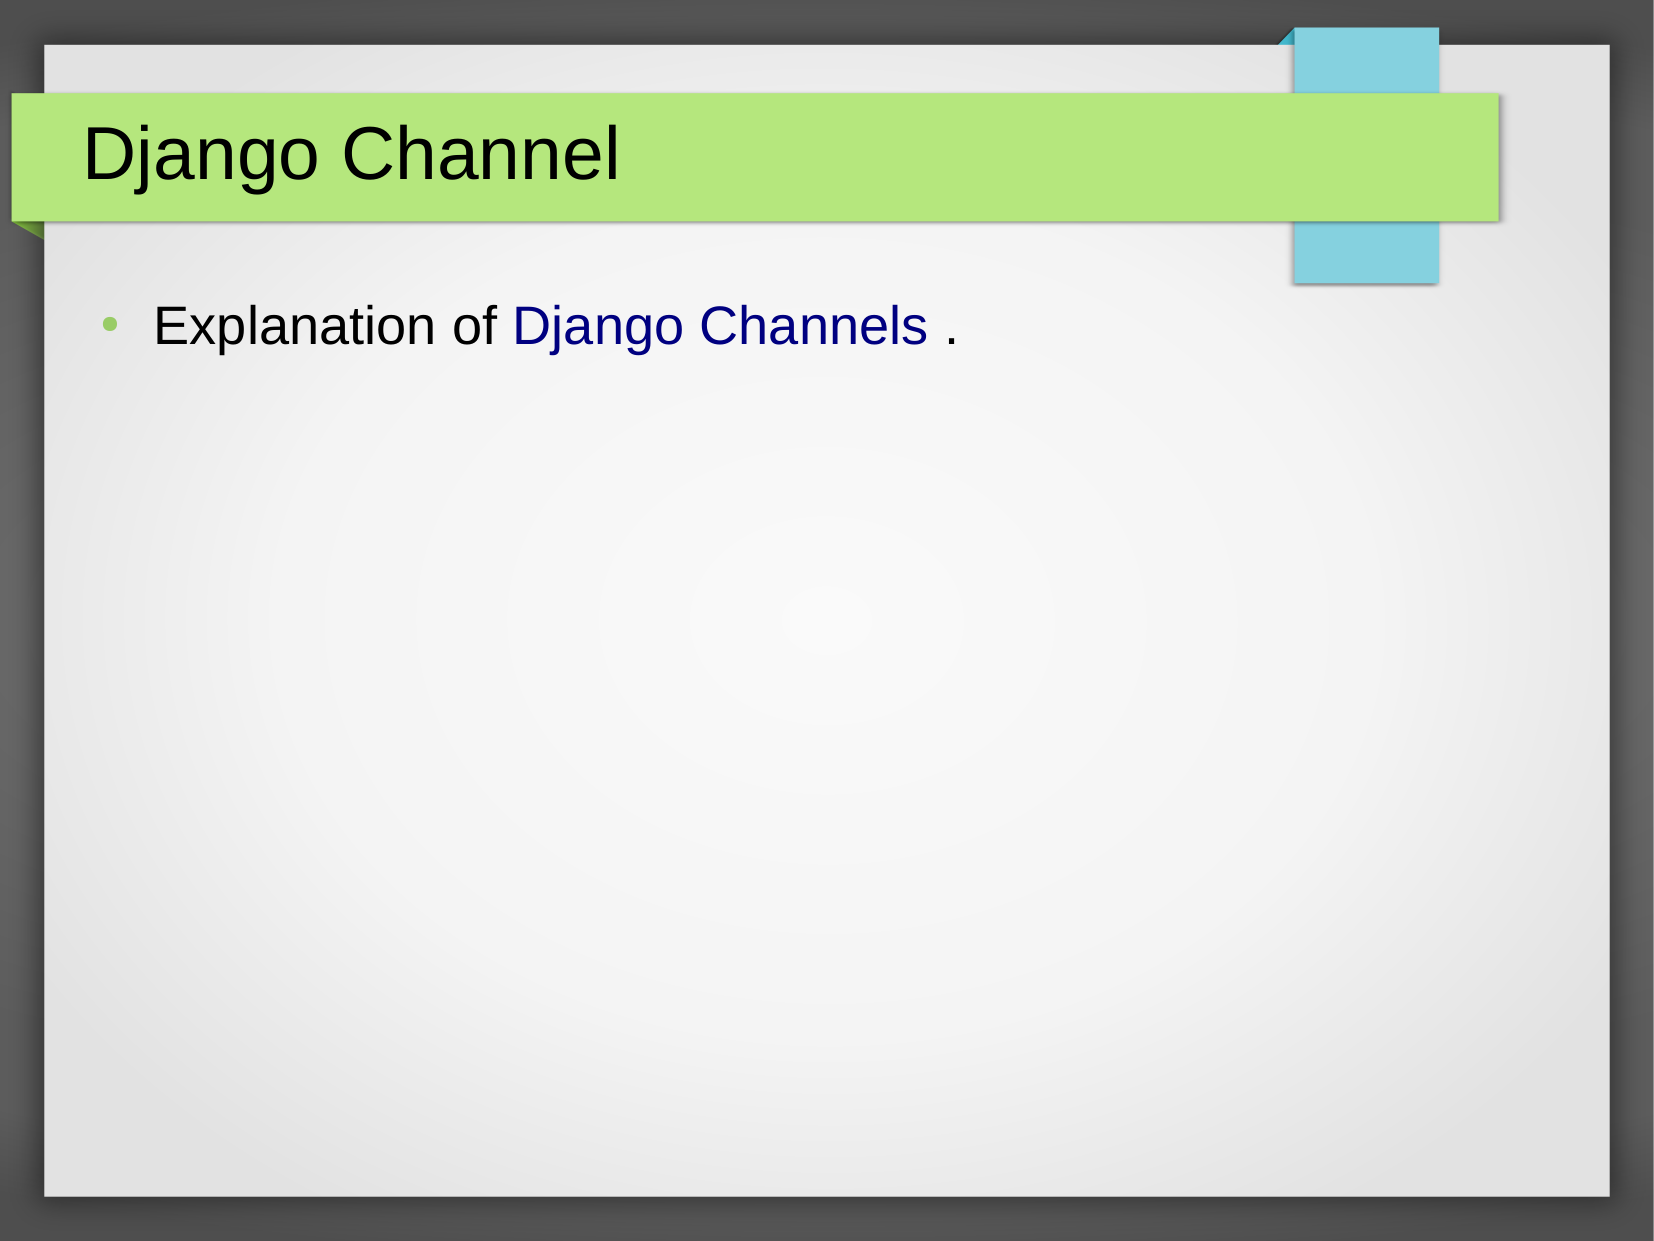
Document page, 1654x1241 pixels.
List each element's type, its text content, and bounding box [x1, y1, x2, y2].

picture [0, 0, 1654, 1241]
list Explanation of Django Channels . [82, 295, 1571, 1015]
title Django Channel [82, 94, 1264, 213]
